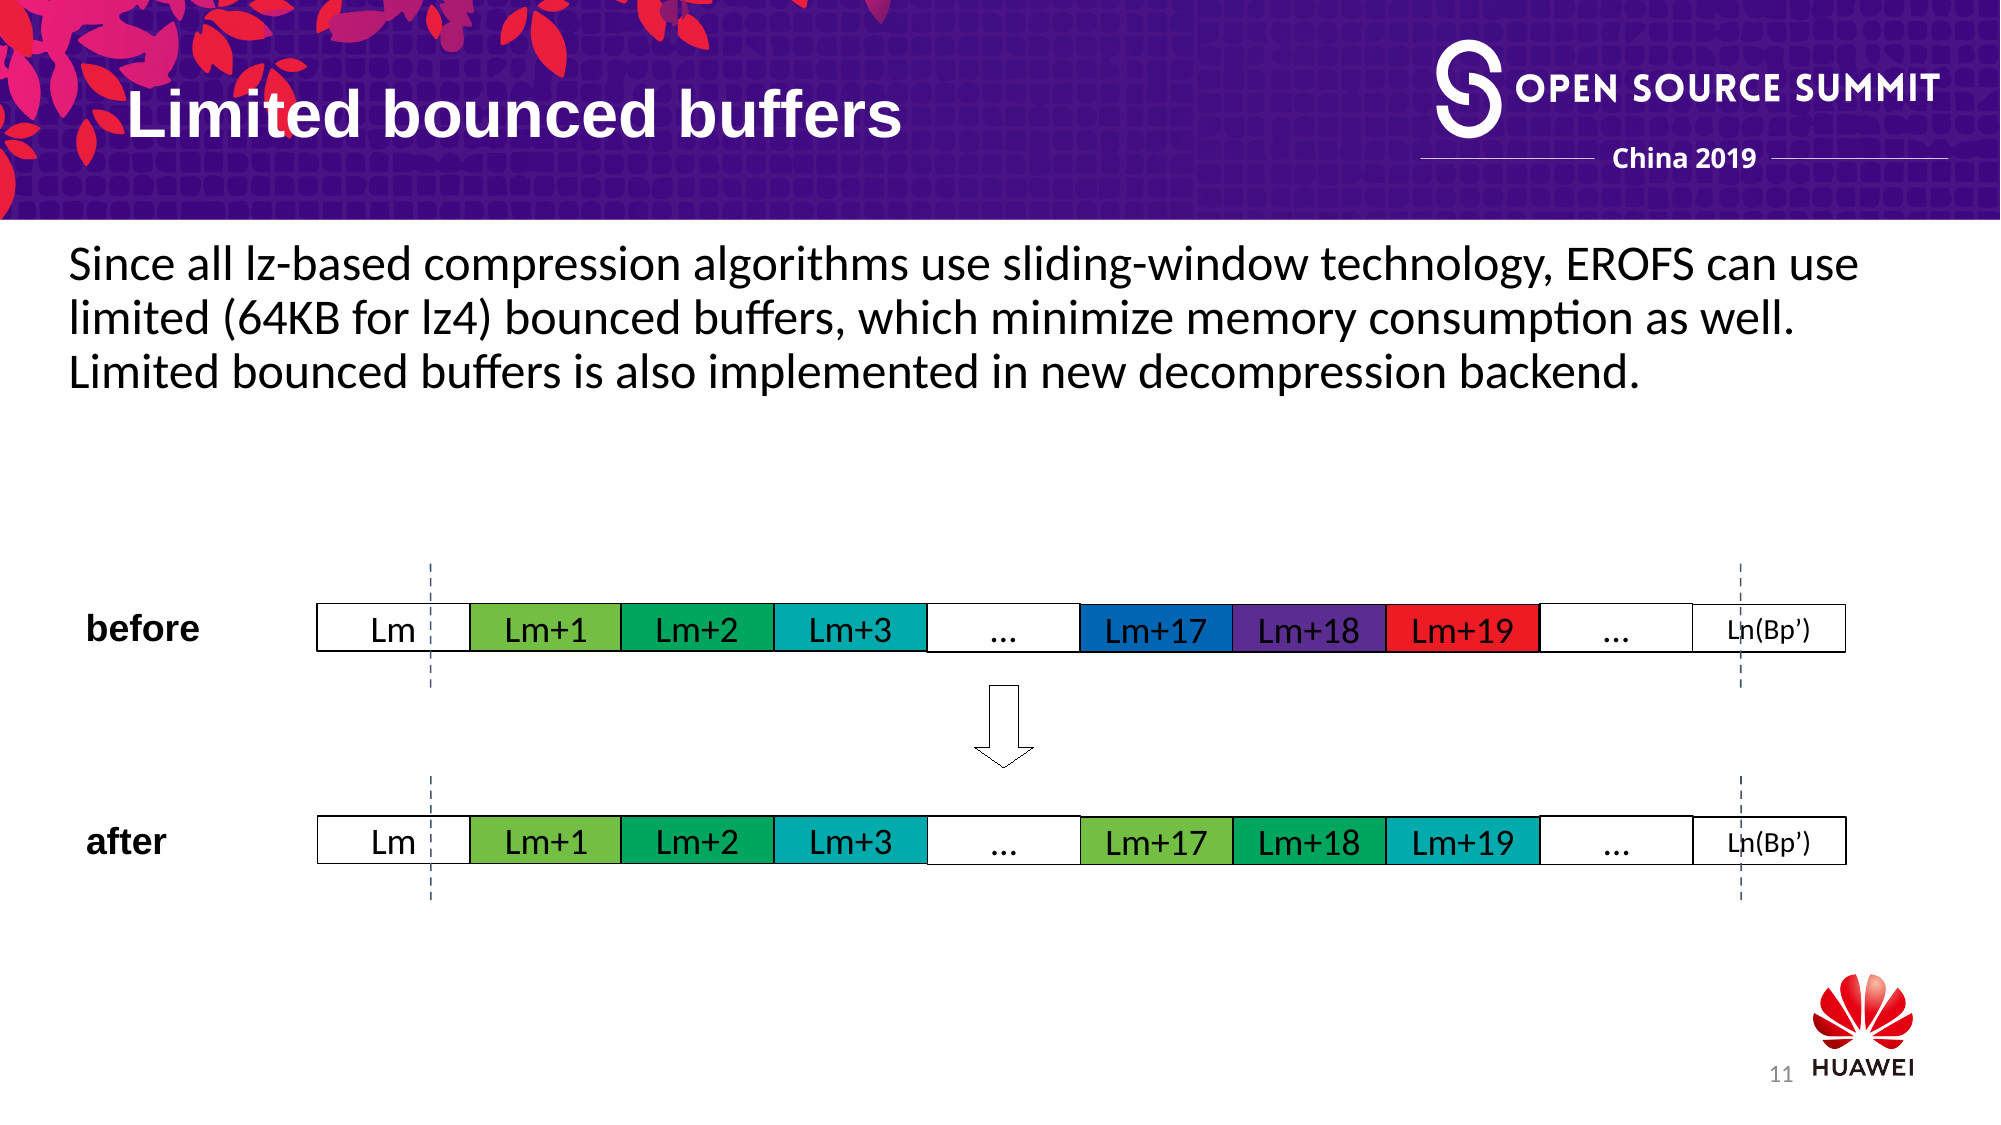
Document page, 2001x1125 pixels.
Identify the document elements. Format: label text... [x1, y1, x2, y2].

text_box Lm+3 [774, 815, 928, 864]
text_box Lm+3 [774, 603, 928, 652]
text_box after [71, 812, 267, 870]
text_box Ln(Bp’) [1693, 604, 1846, 653]
text_box Since all lz-based compression algorithms use sliding-window technology, EROFS can use limited (64KB for lz4) bounced buffers, which minimize memory consumption as well. Limited bounced buffers is also implemented in new decompression backend. [53, 222, 1913, 1082]
text_box Lm+1 [470, 815, 621, 864]
text_box Lm+1 [469, 603, 620, 652]
text_box [974, 685, 1034, 768]
text_box Ln(Bp’) [1694, 816, 1846, 865]
picture [0, 0, 2000, 1125]
text_box Lm+2 [620, 603, 774, 652]
text_box Lm+18 [1232, 604, 1386, 653]
text_box Lm+18 [1233, 816, 1386, 865]
text_box … [1539, 603, 1693, 653]
text_box Lm+17 [1080, 816, 1233, 865]
text_box … [927, 603, 1081, 653]
text_box Lm+17 [1079, 604, 1232, 653]
text_box Lm+19 [1386, 604, 1540, 653]
text_box Lm+2 [621, 815, 774, 864]
text_box Lm [317, 815, 470, 864]
text_box … [927, 815, 1081, 865]
text_box Lm+19 [1386, 816, 1540, 865]
text_box Lm [317, 603, 469, 652]
text_box before [70, 600, 266, 658]
text_box Limited bounced buffers [111, 72, 1428, 222]
text_box … [1540, 815, 1694, 865]
